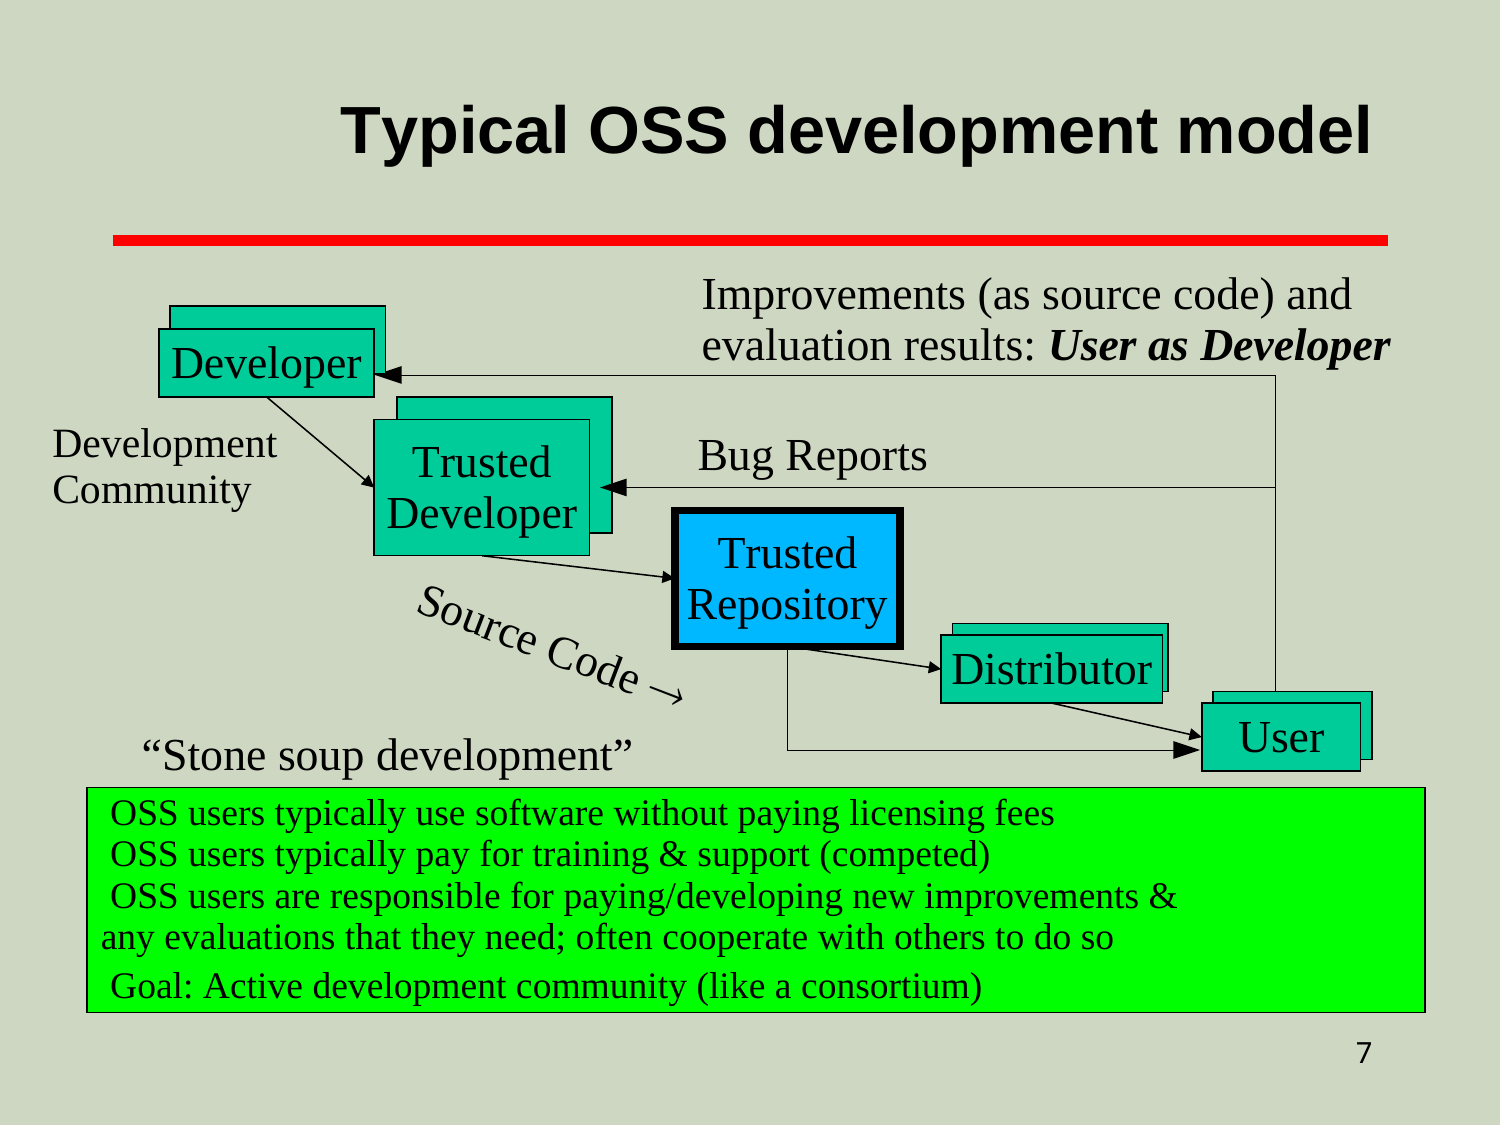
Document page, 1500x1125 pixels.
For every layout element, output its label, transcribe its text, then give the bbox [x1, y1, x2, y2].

text_box Source Code  [395, 562, 710, 734]
title Typical OSS development model [74, 85, 1388, 224]
text_box [590, 492, 613, 534]
text_box [396, 396, 613, 483]
text_box “Stone soup development” [128, 723, 648, 788]
text_box Trusted Repository [674, 510, 901, 647]
text_box User [1201, 703, 1361, 772]
text_box Bug Reports [683, 423, 942, 487]
text_box Trusted Developer [374, 419, 590, 556]
text_box Developer [158, 328, 375, 397]
text_box OSS users typically use software without paying licensing fees OSS users typically pay for training & support (competed) OSS users are responsible for paying/developing new improvements & any evaluations that they need; often cooperate with others to do so Goal: Active development community (like a consortium) [87, 787, 1425, 1013]
text_box Development Community [37, 412, 293, 521]
text_box Improvements (as source code) and evaluation results: User as Developer [687, 262, 1426, 378]
text_box Distributor [941, 635, 1163, 704]
